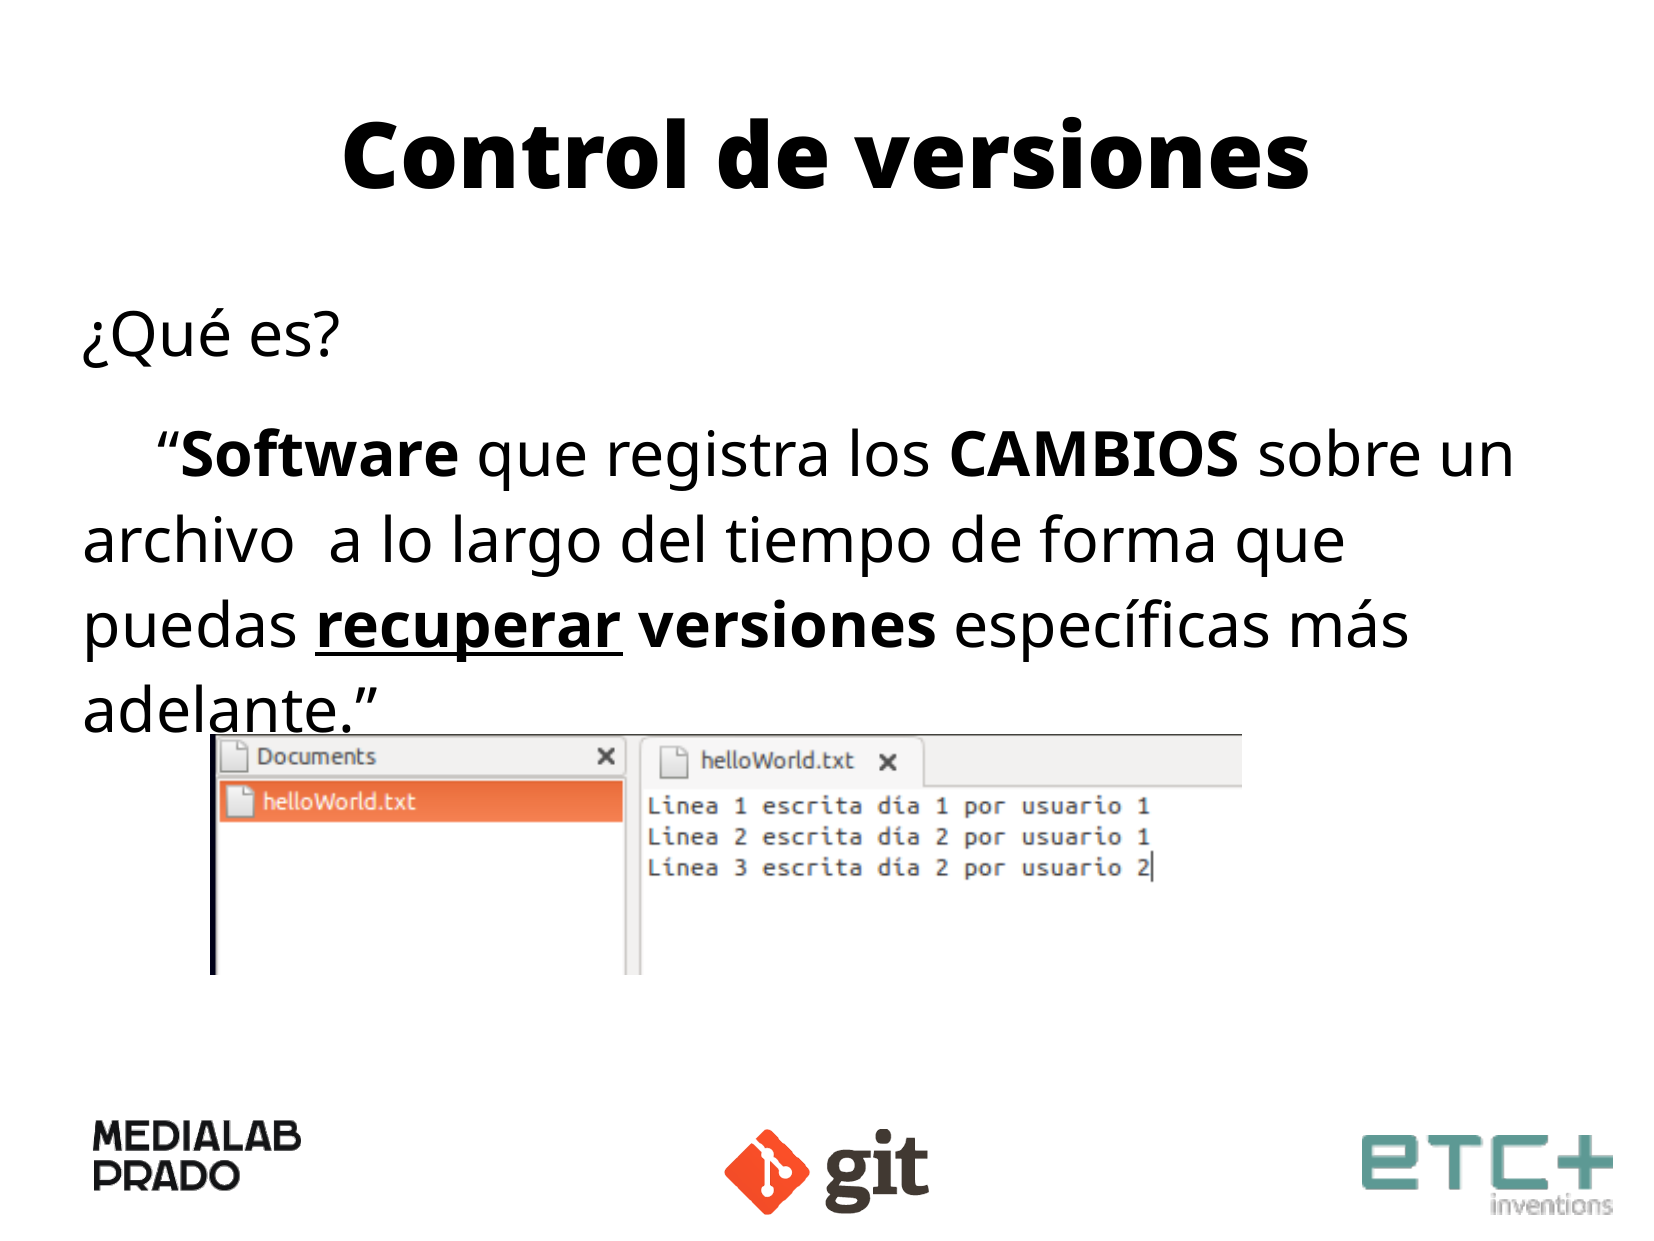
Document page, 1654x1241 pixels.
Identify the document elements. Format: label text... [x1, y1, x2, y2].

title Control de versiones [82, 49, 1571, 257]
picture [724, 1129, 929, 1216]
picture [1362, 1135, 1613, 1216]
list ¿Qué es? “Software que registra los CAMBIOS sobre un archivo a lo largo del tiempo de forma que puedas recuperar versiones específicas más adelante.” [82, 290, 1571, 1010]
picture [15, 1064, 379, 1241]
picture [210, 734, 1242, 976]
